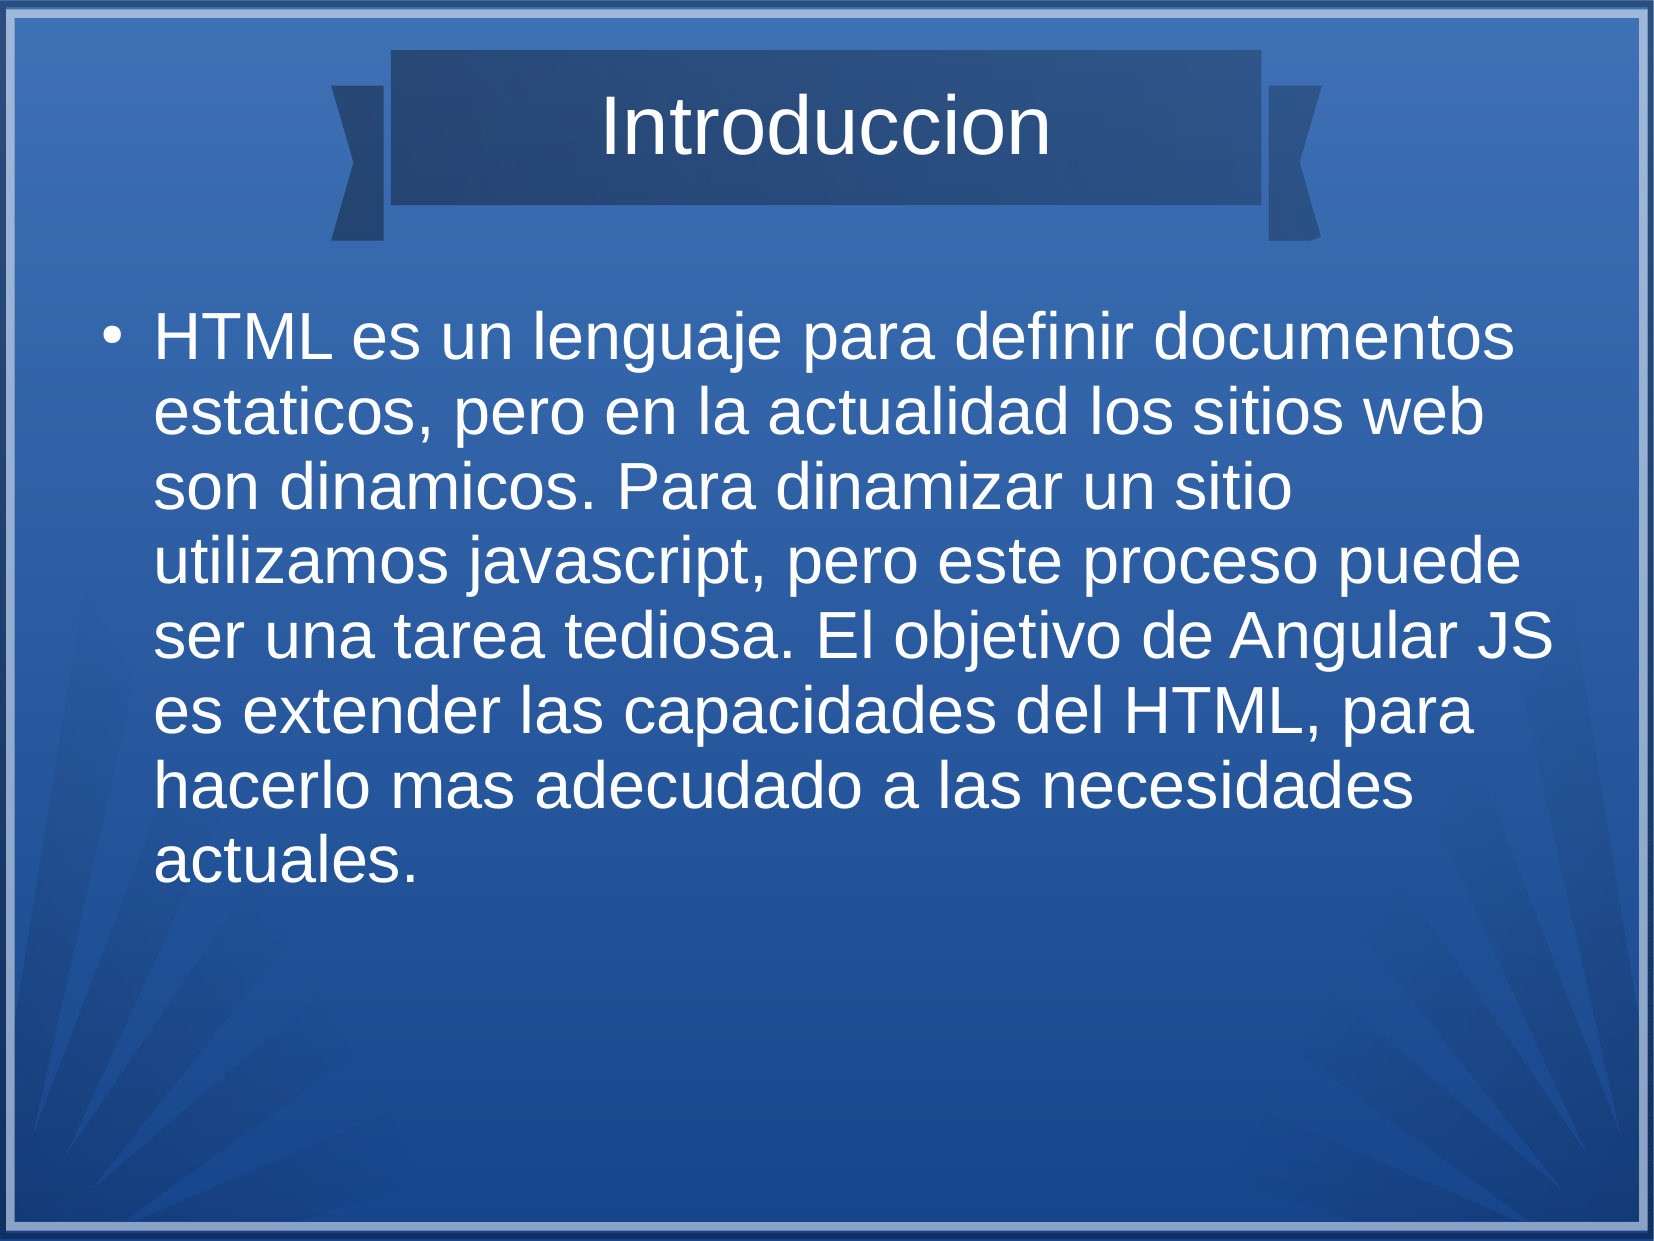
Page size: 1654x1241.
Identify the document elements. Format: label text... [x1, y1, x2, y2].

title Introduccion [389, 47, 1264, 205]
list HTML es un lenguaje para definir documentos estaticos, pero en la actualidad los sitios web son dinamicos. Para dinamizar un sitio utilizamos javascript, pero este proceso puede ser una tarea tediosa. El objetivo de Angular JS es extender las capacidades del HTML, para hacerlo mas adecudado a las necesidades actuales. [82, 299, 1571, 1241]
